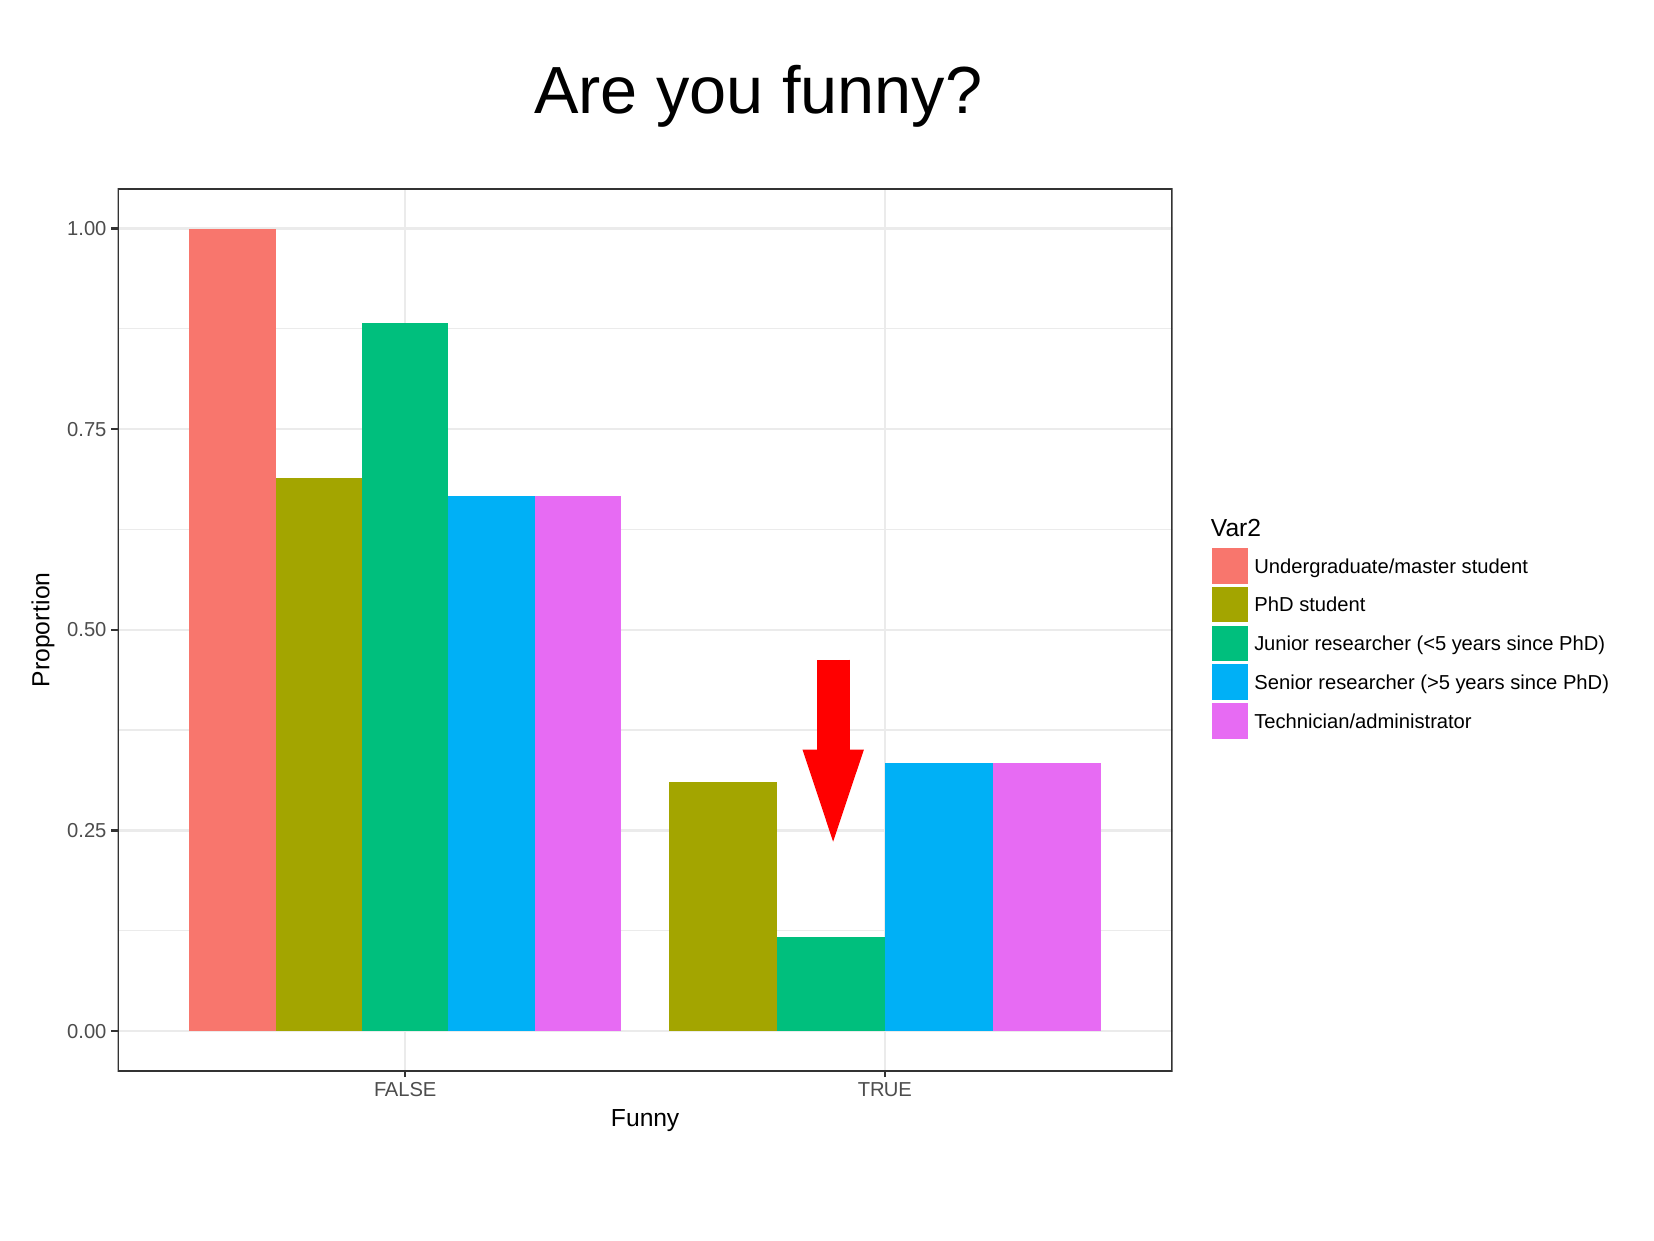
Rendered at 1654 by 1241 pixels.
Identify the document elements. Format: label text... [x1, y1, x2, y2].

picture [19, 176, 1634, 1145]
text_box Are you funny? [143, 45, 1374, 135]
